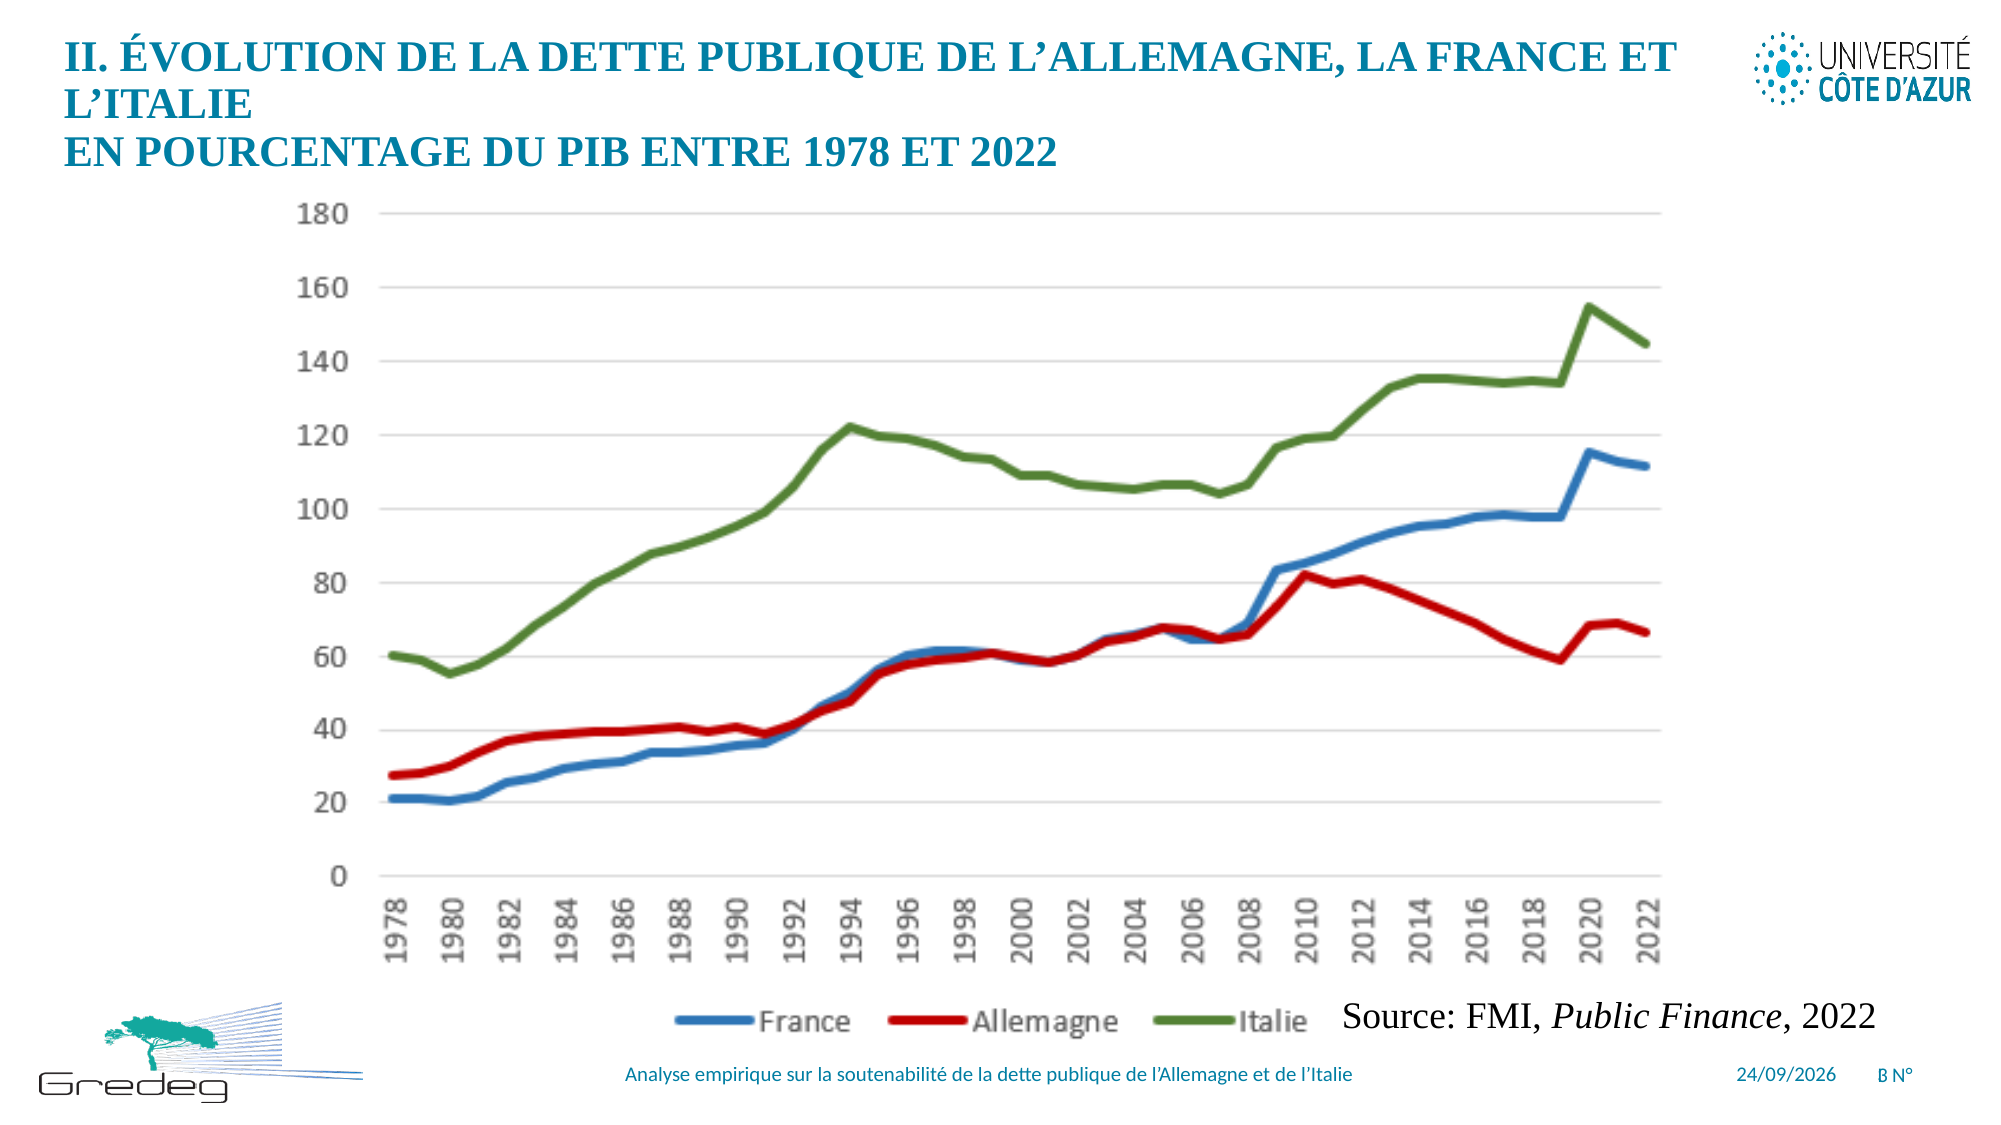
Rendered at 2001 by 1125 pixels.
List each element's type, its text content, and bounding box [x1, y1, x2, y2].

picture [282, 183, 1696, 1067]
title II. ÉVOLUTION DE LA DETTE PUBLIQUE DE L’ALLEMAGNE, LA FRANCE ET L’ITALIE EN POURCENTAGE DU PIB ENTRE 1978 ET 2022 [48, 25, 1767, 184]
text_box Source: FMI, Public Finance, 2022 [1326, 983, 2000, 1044]
text_box Analyse empirique sur la soutenabilité de la dette publique de l’Allemagne et de l’Italie [477, 1067, 1502, 1103]
text_box [1862, 1044, 1952, 1104]
text_box 29/01/2024 [1721, 1044, 1862, 1103]
